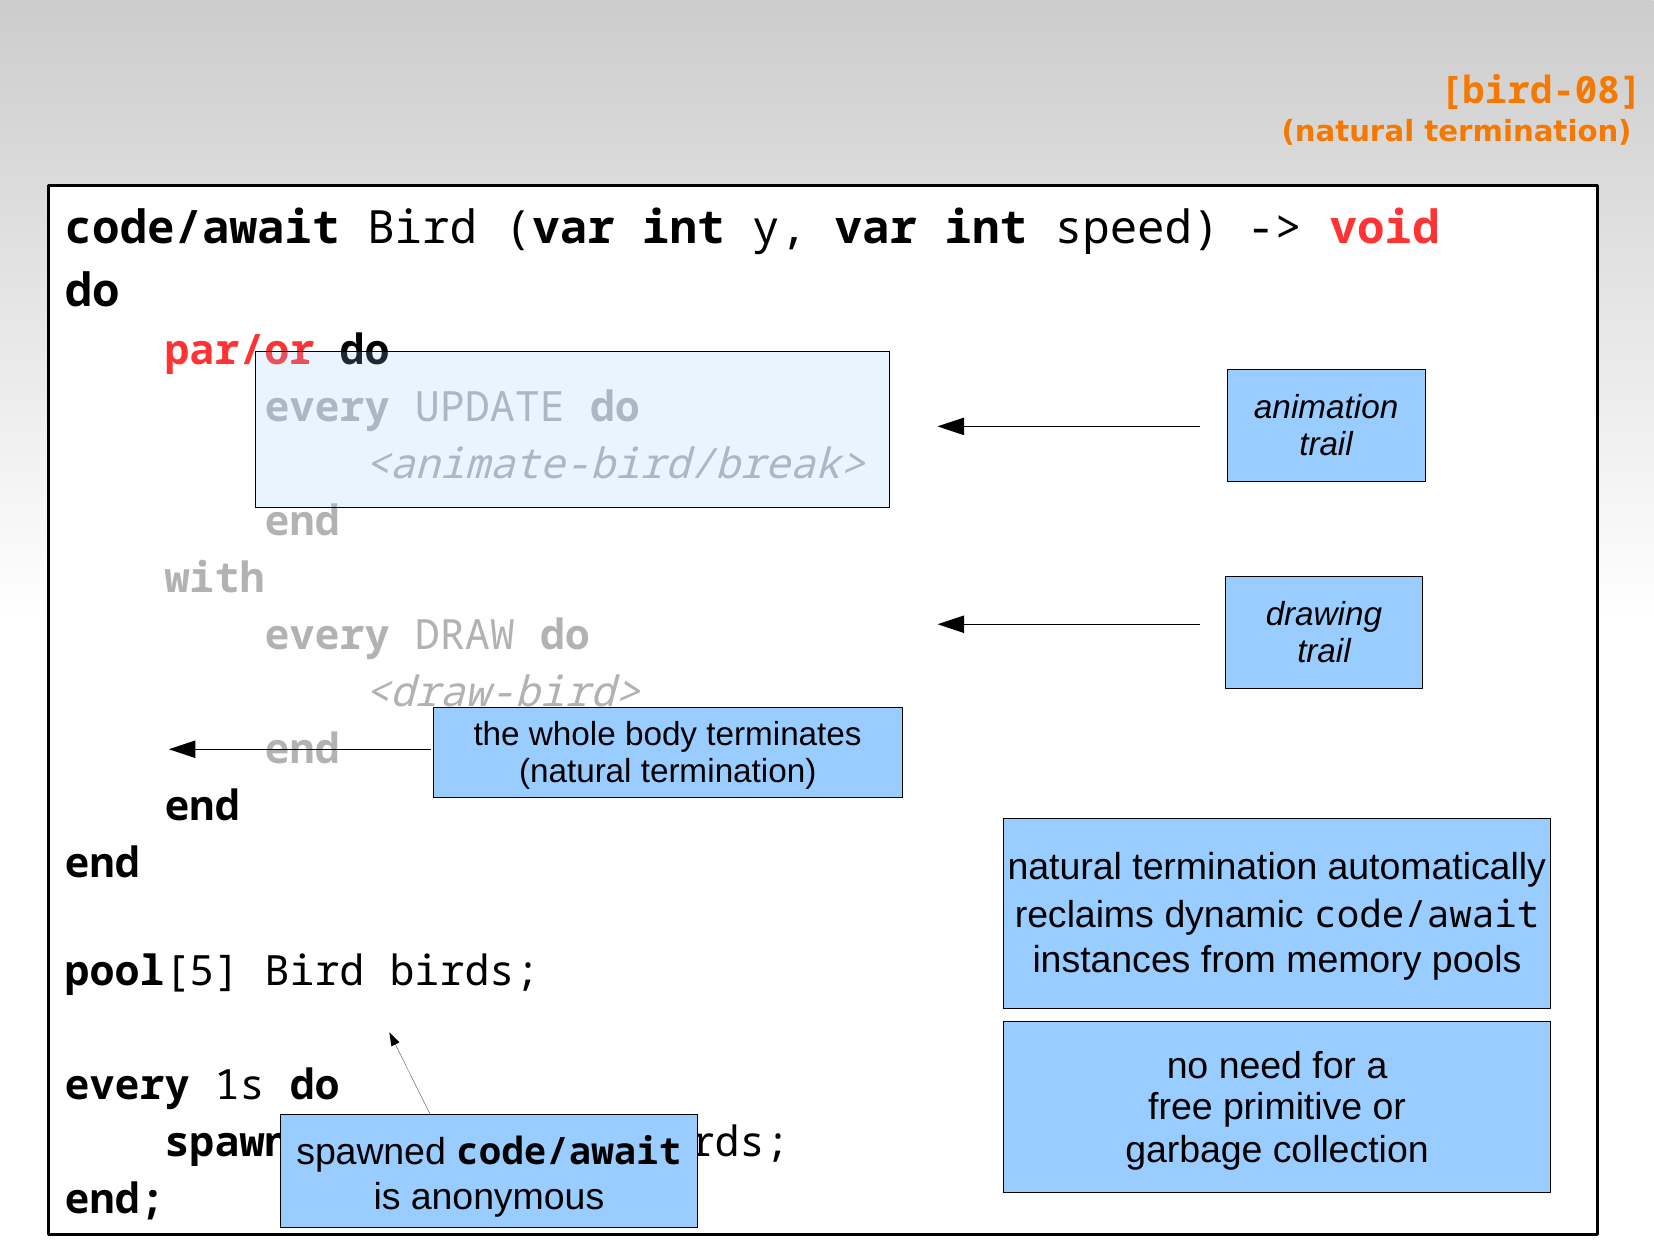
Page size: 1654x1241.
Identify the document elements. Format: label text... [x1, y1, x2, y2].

text_box animation trail [1227, 369, 1426, 482]
title [bird-08] (natural termination) [154, 2, 1643, 210]
text_box no need for a free primitive or garbage collection [1003, 1021, 1551, 1193]
text_box code/await Bird (var int y, var int speed) -> void do par/or do every UPDATE do <animate-bird/break> end with every DRAW do <draw-bird> end end end pool[5] Bird birds; every 1s do spawn Bird(...) in birds; end; [48, 185, 1598, 1100]
text_box natural termination automatically reclaims dynamic code/await instances from memory pools [1003, 818, 1551, 1009]
text_box spawned code/await is anonymous [280, 1114, 698, 1228]
text_box drawing trail [1225, 576, 1423, 689]
text_box the whole body terminates (natural termination) [433, 707, 903, 798]
text_box [255, 351, 890, 508]
